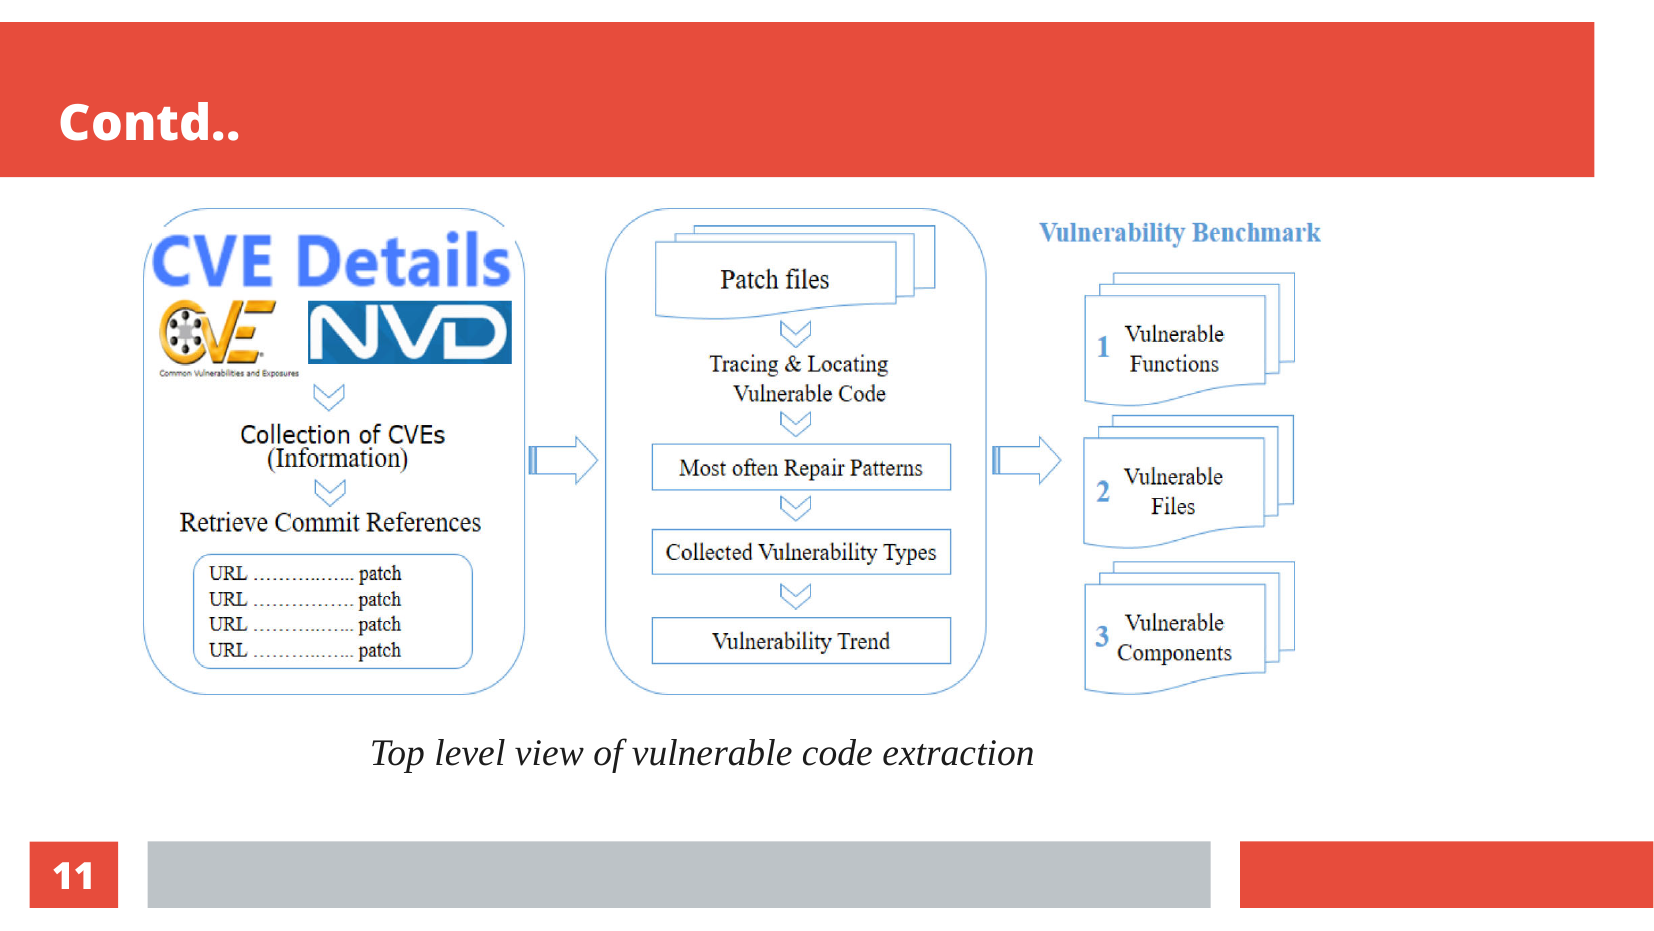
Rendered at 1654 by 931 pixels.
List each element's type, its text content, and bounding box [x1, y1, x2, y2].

title Contd.. [59, 44, 1595, 156]
picture [141, 206, 1323, 697]
list Top level view of vulnerable code extraction [59, 732, 1565, 820]
